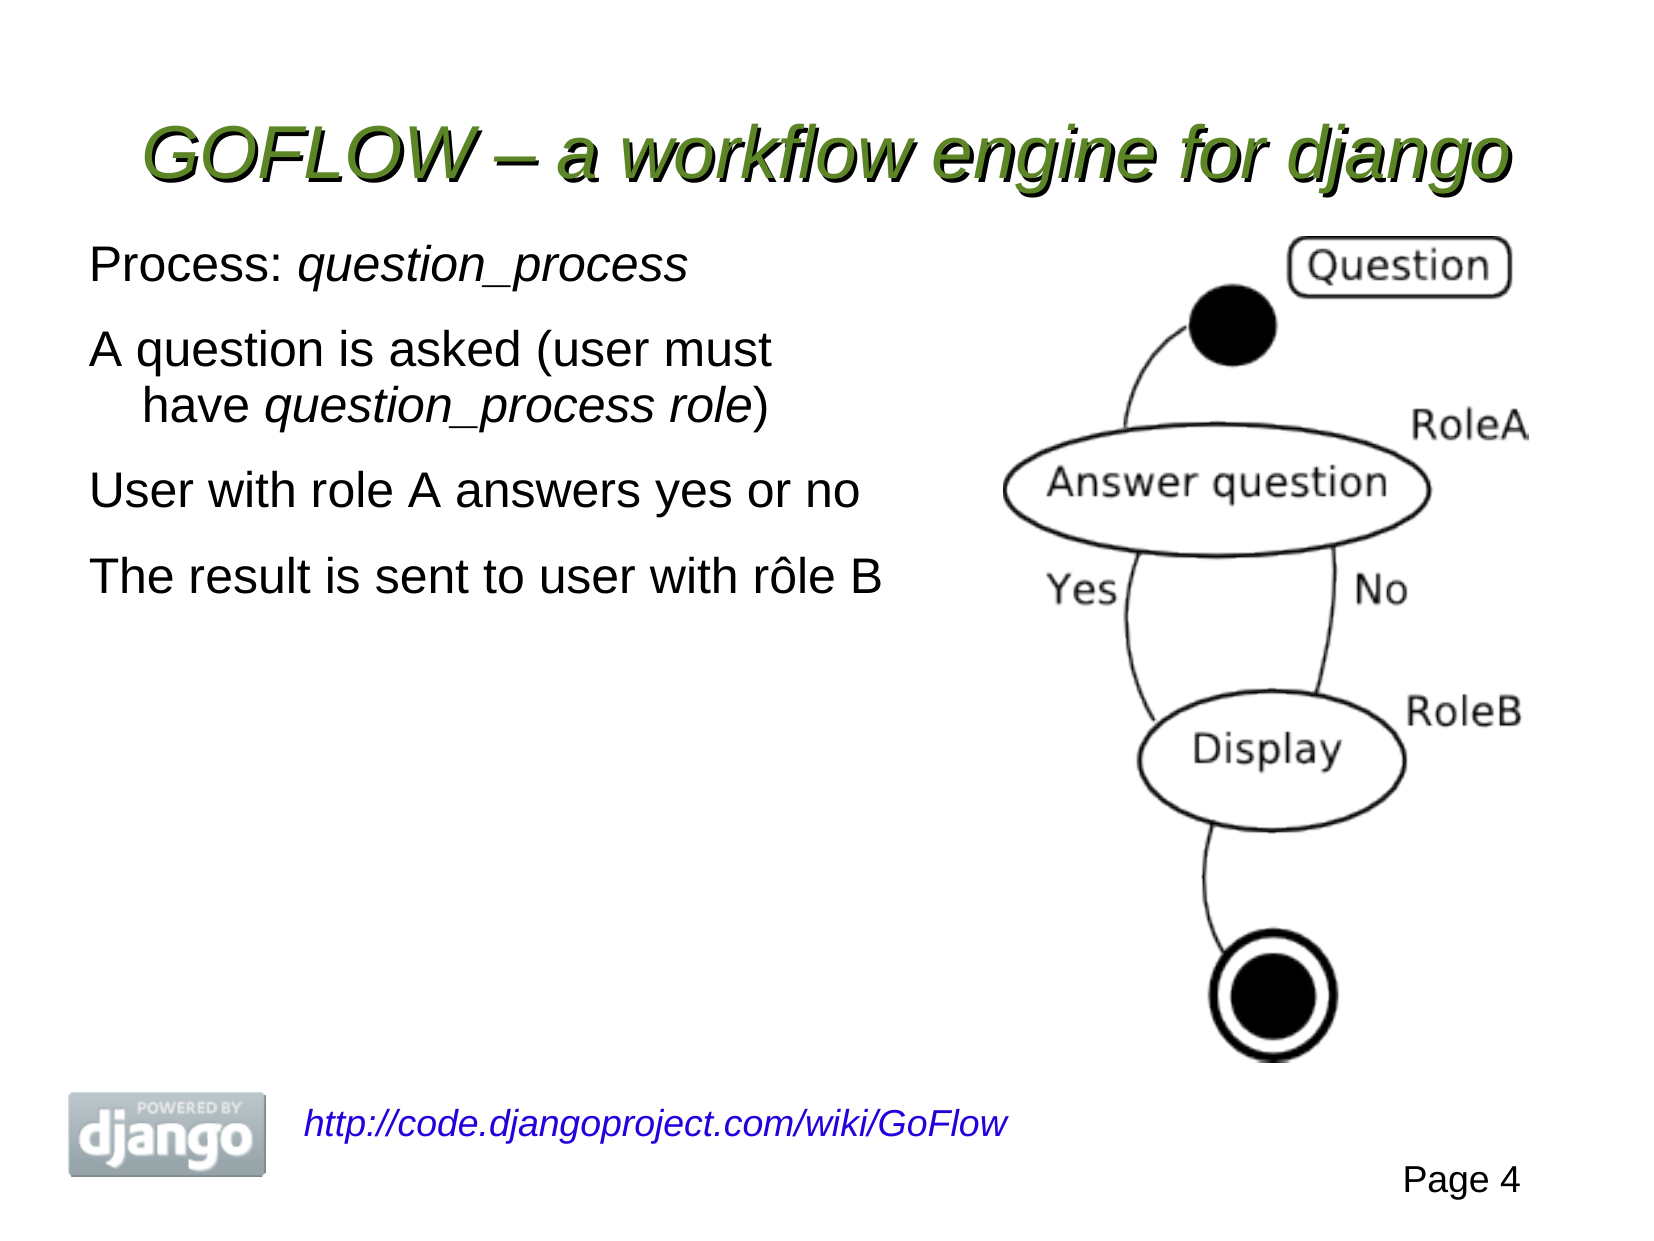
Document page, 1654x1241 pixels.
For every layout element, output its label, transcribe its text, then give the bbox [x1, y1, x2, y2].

title GOFLOW – a workflow engine for django [82, 49, 1571, 257]
text_box Page <numéro> [1387, 1151, 1654, 1223]
text_box http://code.djangoproject.com/wiki/GoFlow [288, 1094, 1023, 1152]
picture [1003, 236, 1529, 1063]
list Process: question_process A question is asked (user must have question_process role) User with role A answers yes or no The result is sent to user with rôle B [71, 236, 886, 1040]
picture [68, 1092, 266, 1177]
